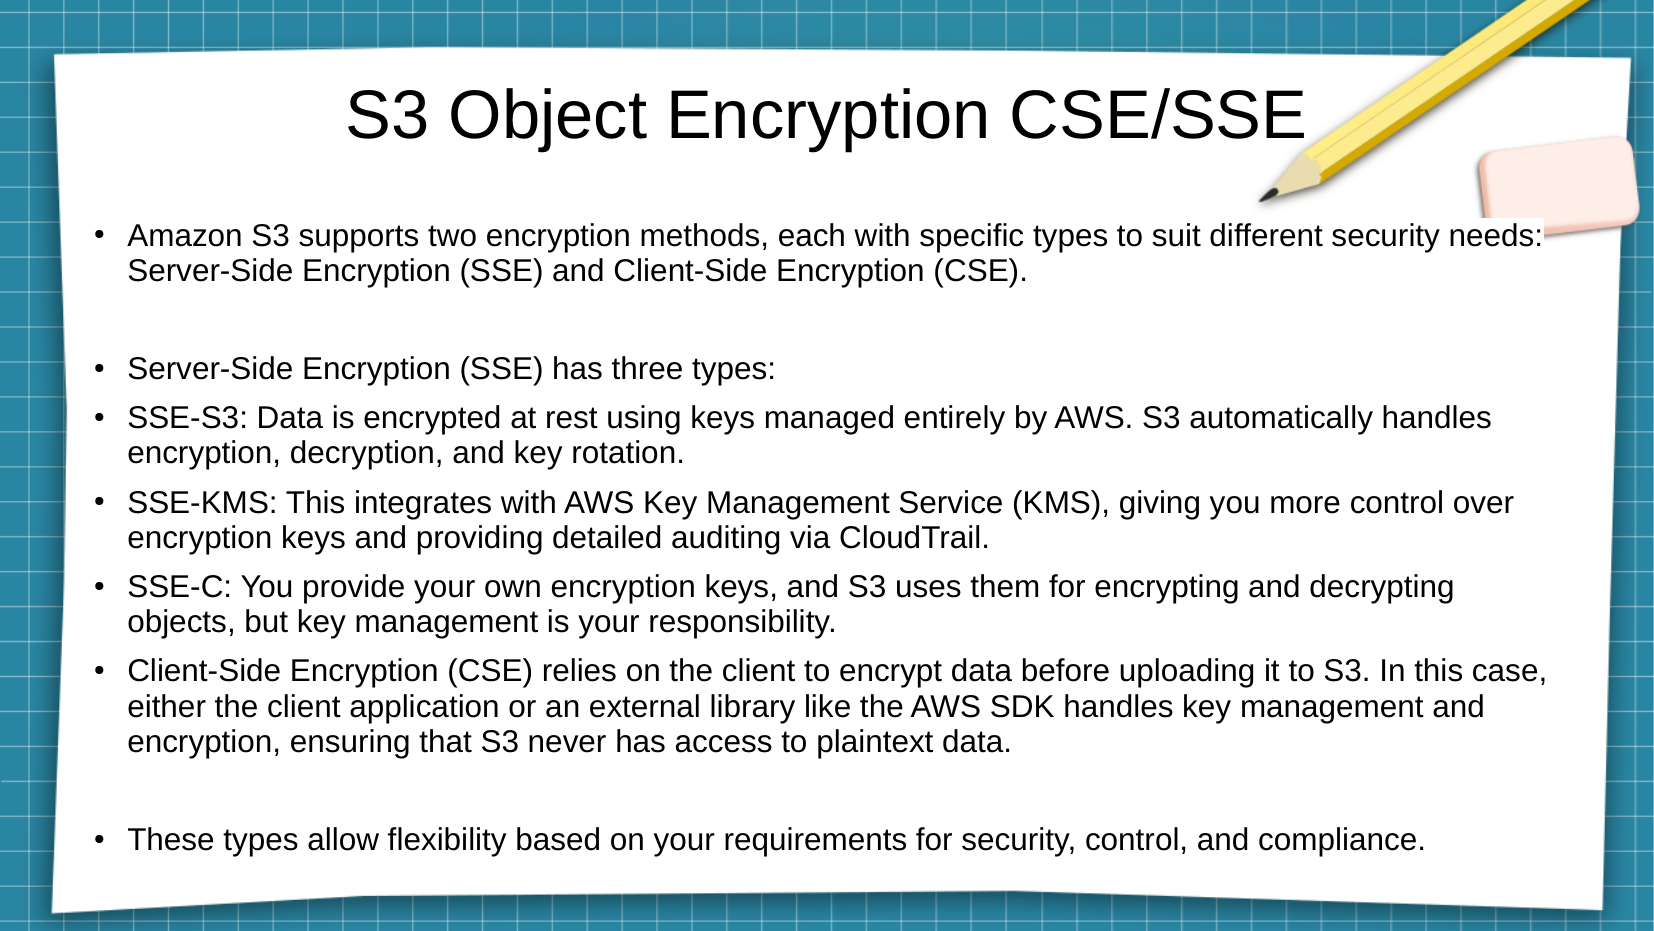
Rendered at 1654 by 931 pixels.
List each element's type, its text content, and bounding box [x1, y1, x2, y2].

title S3 Object Encryption CSE/SSE [82, 37, 1571, 193]
picture [0, 0, 1654, 931]
list Amazon S3 supports two encryption methods, each with specific types to suit different security needs: Server-Side Encryption (SSE) and Client-Side Encryption (CSE). Server-Side Encryption (SSE) has three types: SSE-S3: Data is encrypted at rest using keys managed entirely by AWS. S3 automatically handles encryption, decryption, and key rotation. SSE-KMS: This integrates with AWS Key Management Service (KMS), giving you more control over encryption keys and providing detailed auditing via CloudTrail. SSE-C: You provide your own encryption keys, and S3 uses them for encrypting and decrypting objects, but key management is your responsibility. Client-Side Encryption (CSE) relies on the client to encrypt data before uploading it to S3. In this case, either the client application or an external library like the AWS SDK handles key management and encryption, ensuring that S3 never has access to plaintext data. These types allow flexibility based on your requirements for security, control, and compliance. [82, 217, 1571, 863]
